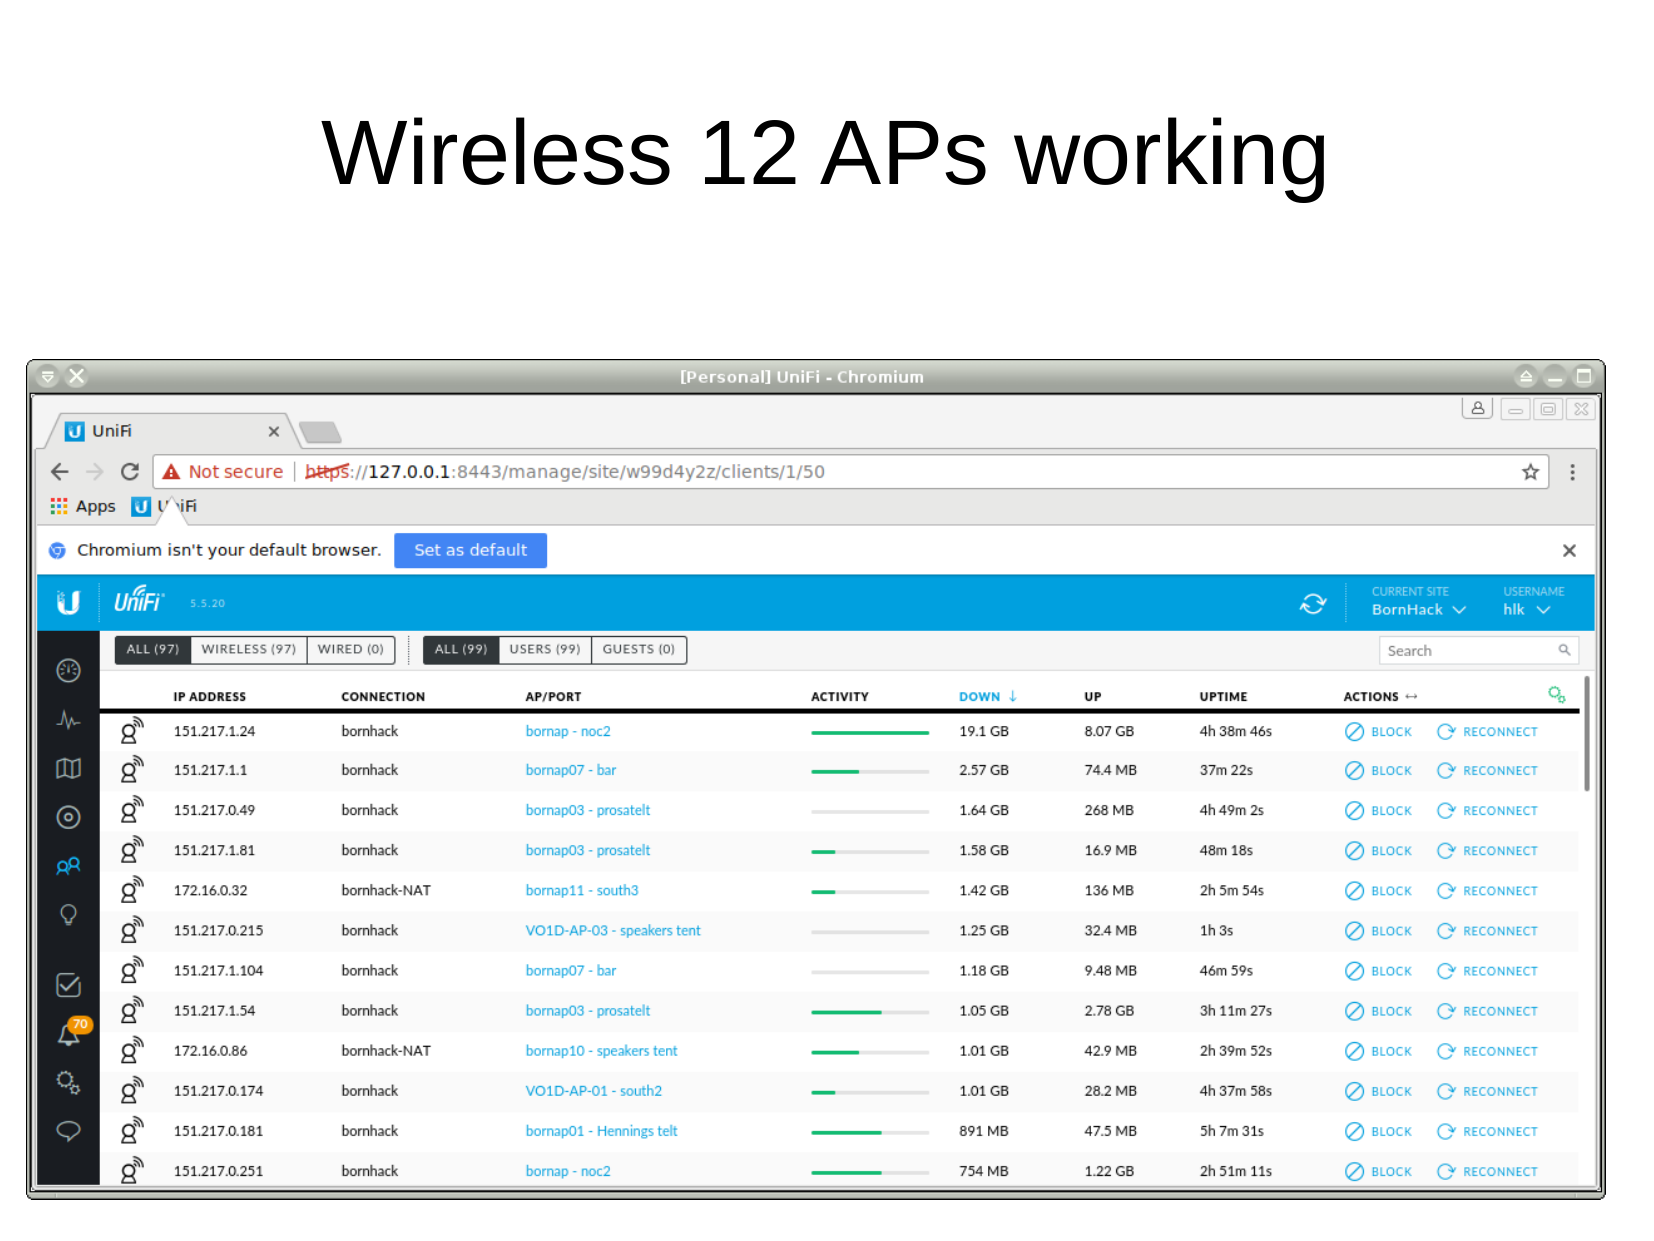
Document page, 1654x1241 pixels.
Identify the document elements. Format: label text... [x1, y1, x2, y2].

title Wireless 12 APs working [82, 49, 1571, 257]
picture [26, 359, 1606, 1201]
